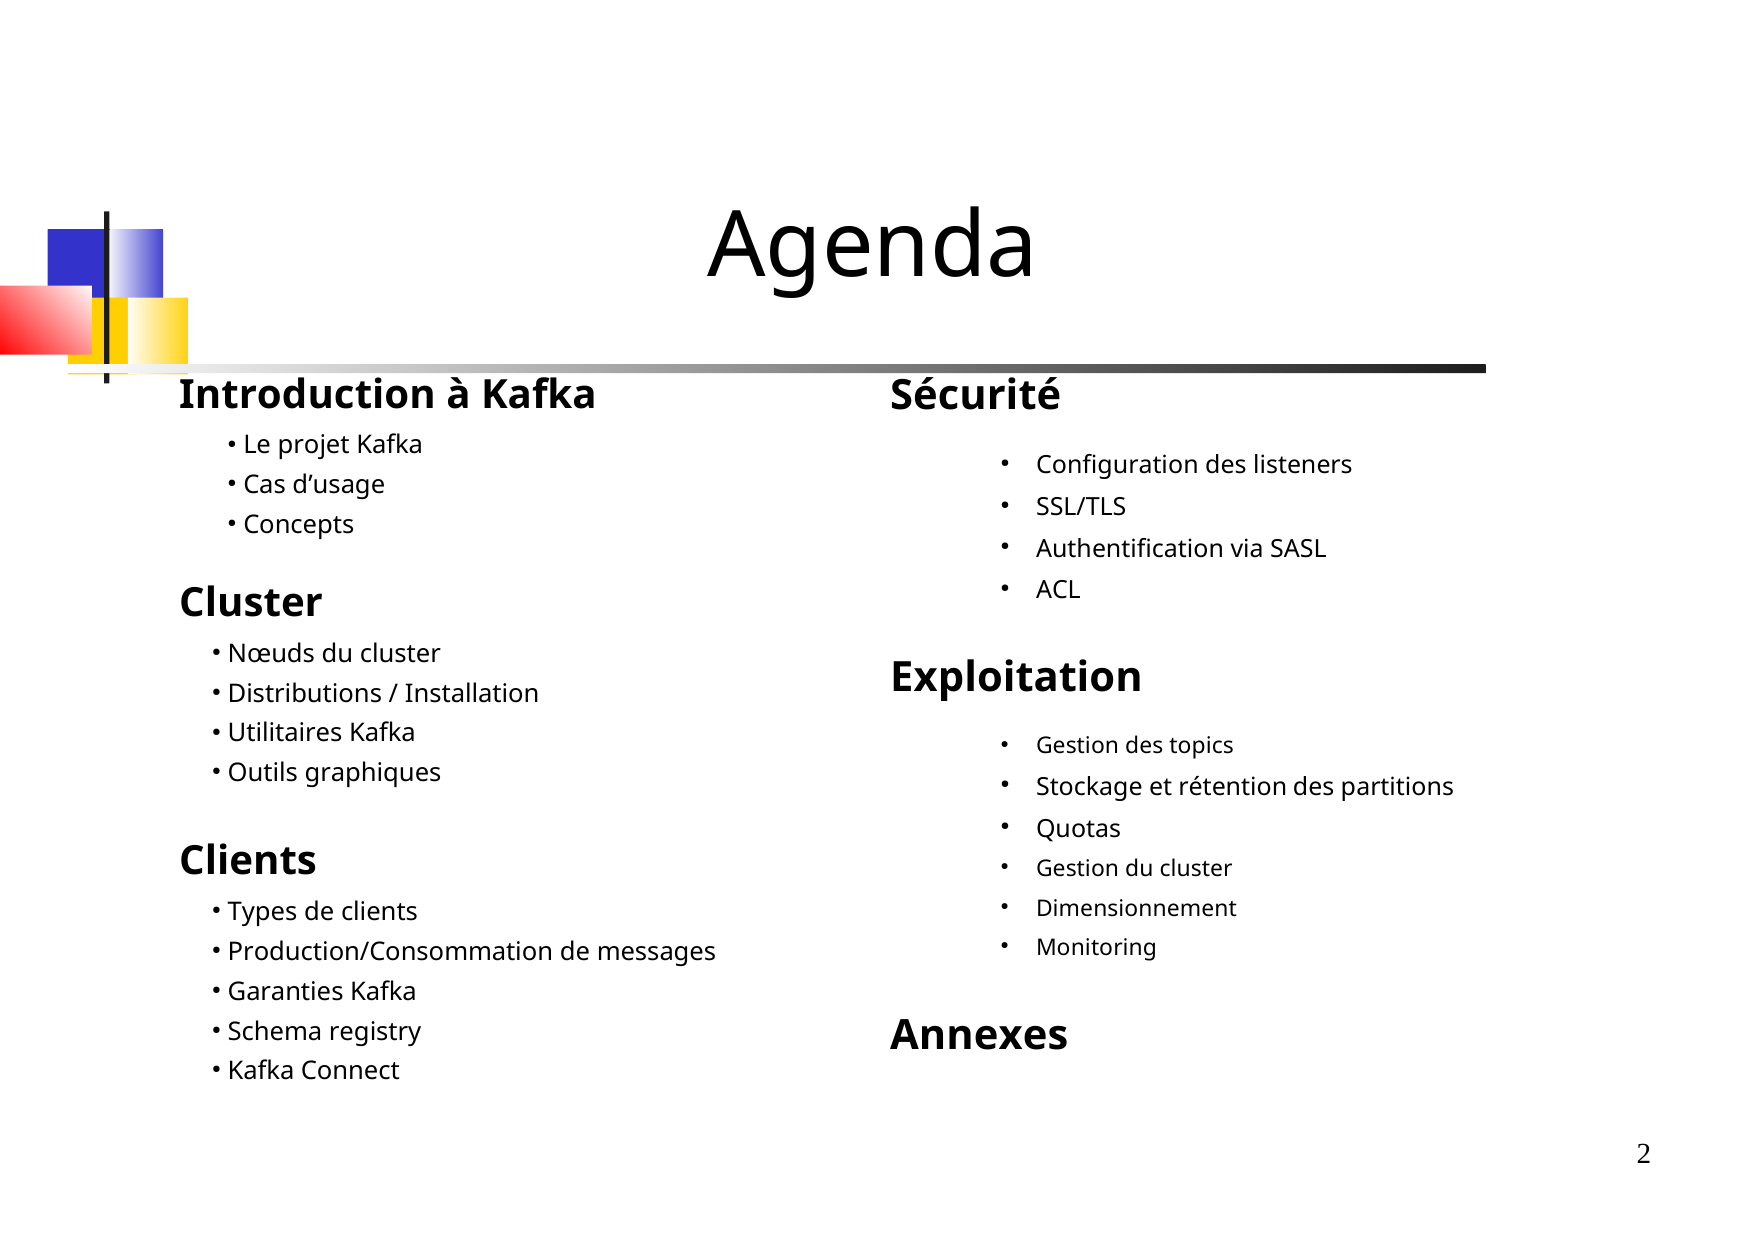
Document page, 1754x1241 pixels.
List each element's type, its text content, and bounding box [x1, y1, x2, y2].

list Introduction à Kafka Le projet Kafka Cas d’usage Concepts Cluster Nœuds du cluster Distributions / Installation Utilitaires Kafka Outils graphiques Clients Types de clients Production/Consommation de messages Garanties Kafka Schema registry Kafka Connect [179, 371, 857, 1091]
list Sécurité Configuration des listeners SSL/TLS Authentification via SASL ACL Exploitation Gestion des topics Stockage et rétention des partitions Quotas Gestion du cluster Dimensionnement Monitoring Annexes [890, 371, 1568, 1091]
title Agenda [179, 139, 1567, 351]
